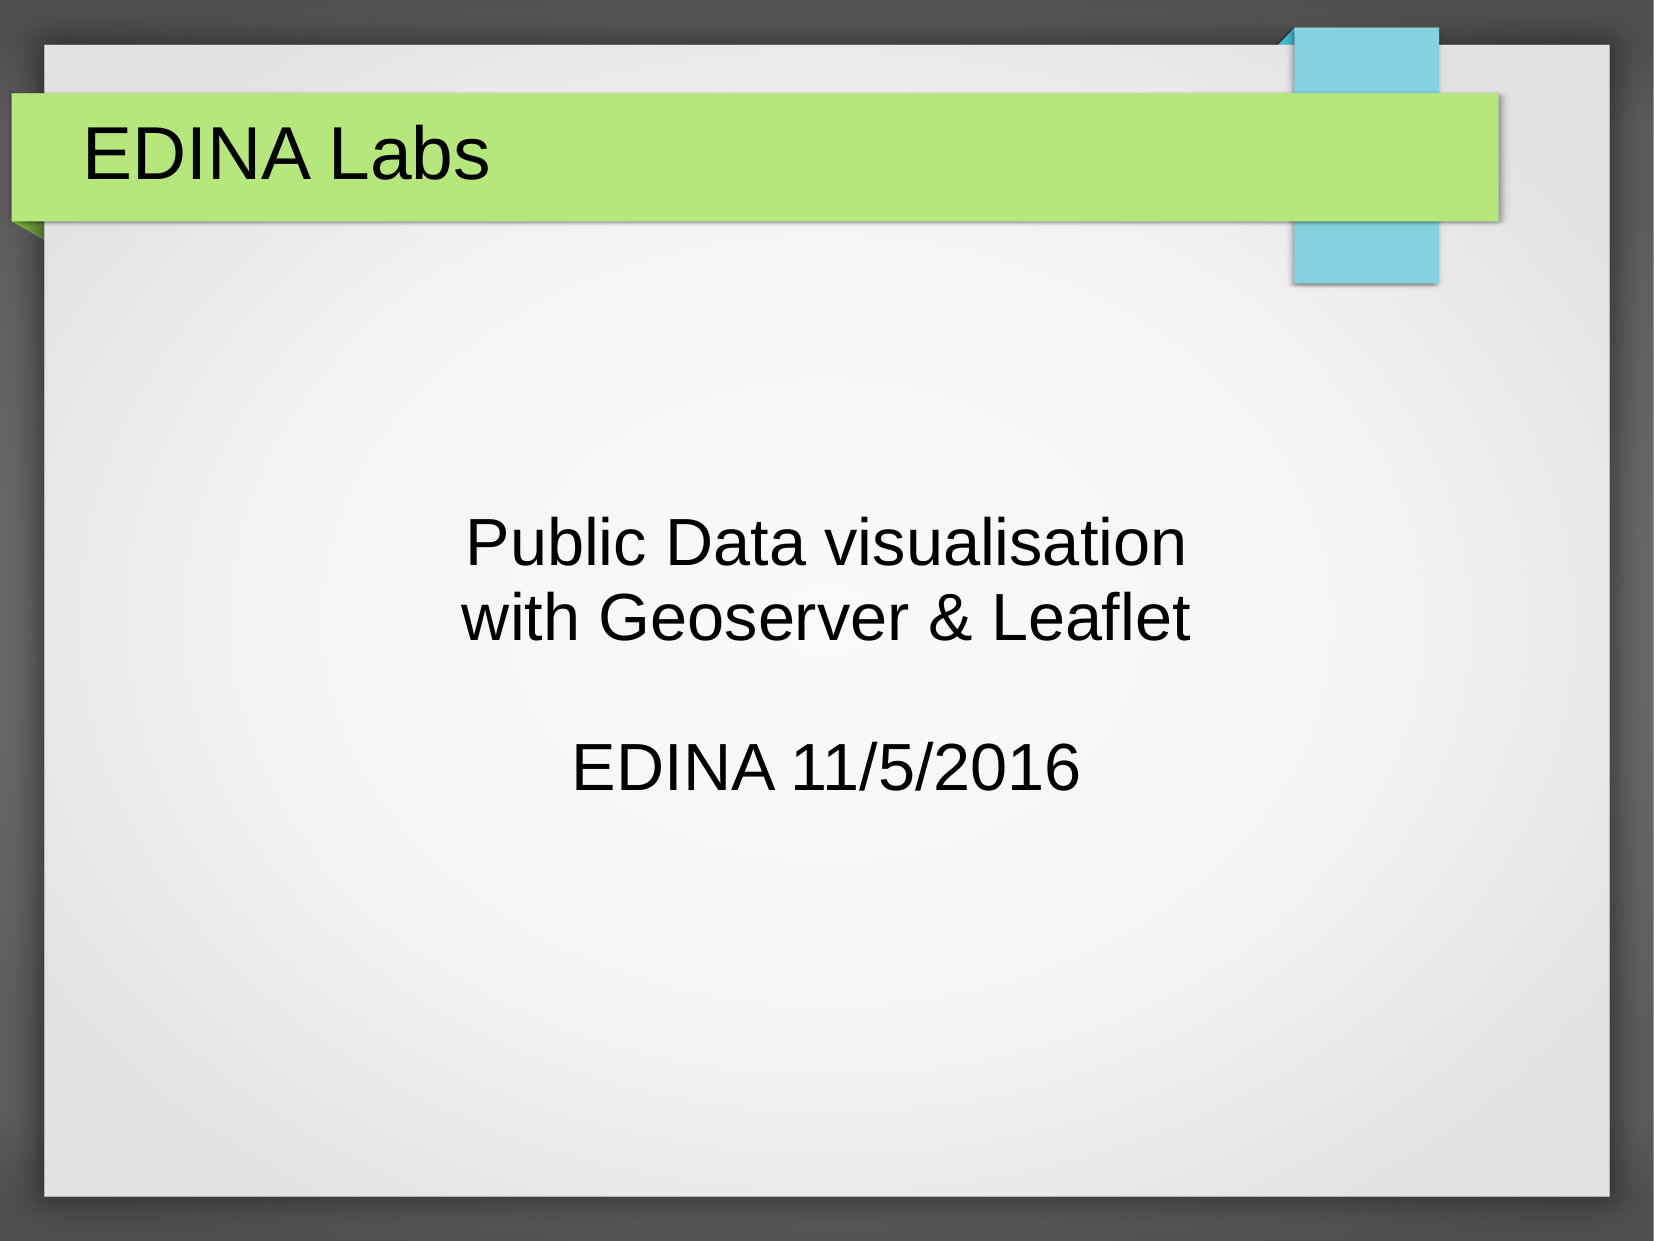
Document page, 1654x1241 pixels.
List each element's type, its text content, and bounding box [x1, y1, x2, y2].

title EDINA Labs [82, 94, 1264, 213]
subtitle Public Data visualisation with Geoserver & Leaflet EDINA 11/5/2016 [82, 295, 1571, 1015]
picture [0, 0, 1654, 1241]
